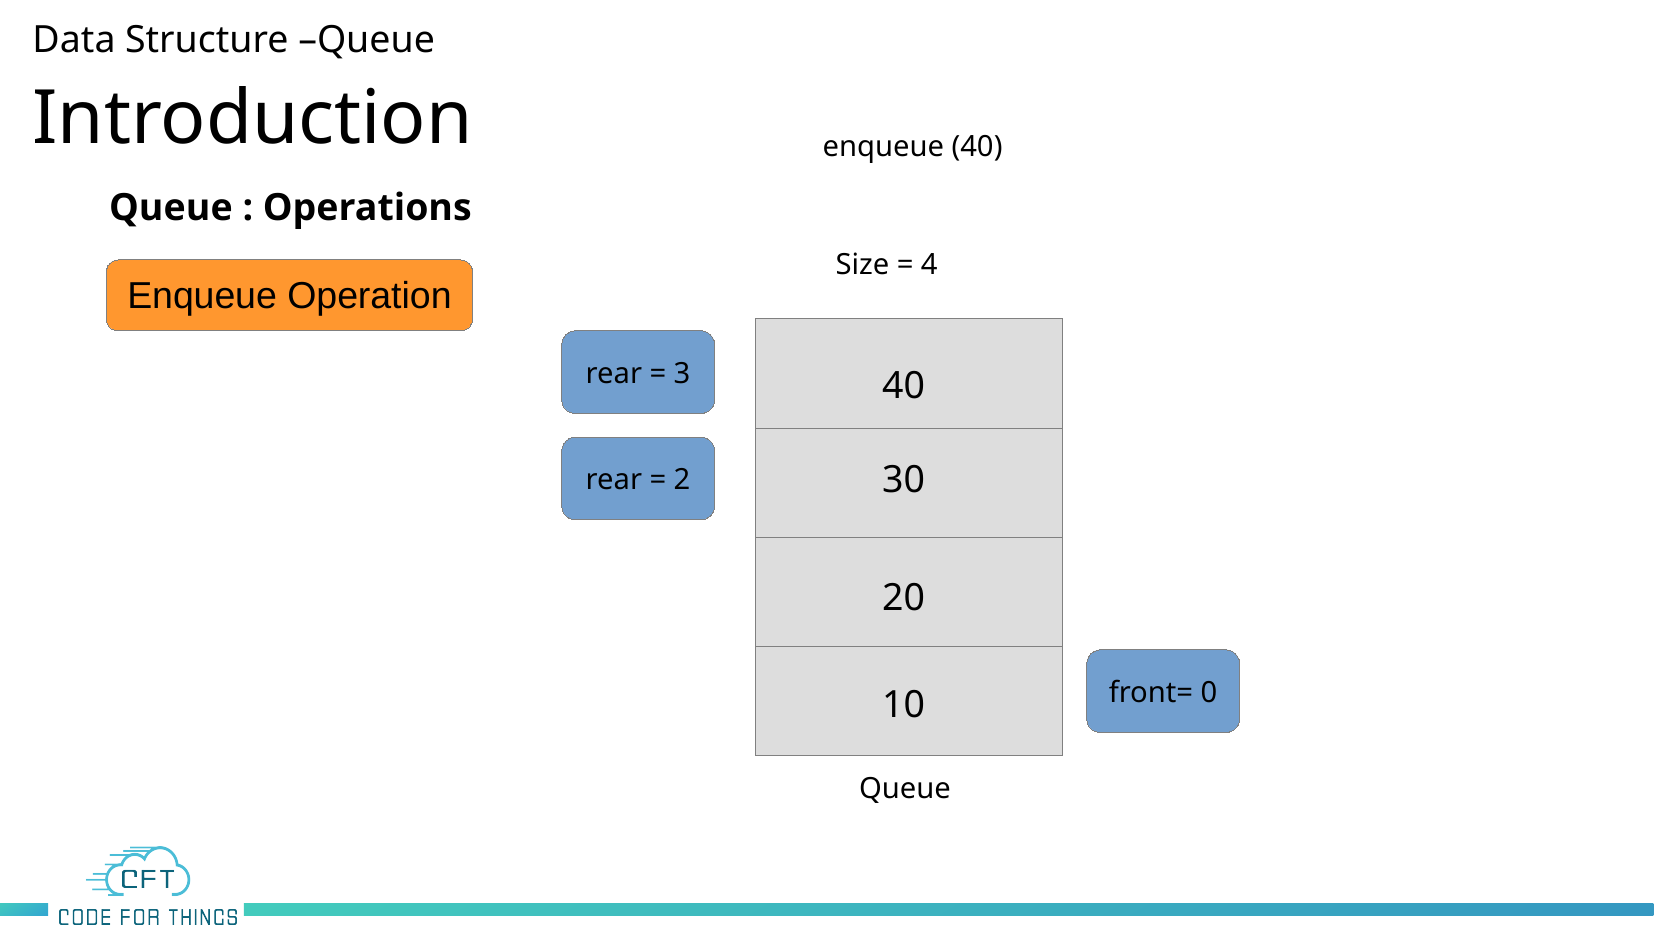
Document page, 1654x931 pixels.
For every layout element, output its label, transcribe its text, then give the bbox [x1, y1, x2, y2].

text_box Size = 4 [820, 236, 1009, 286]
text_box enqueue (40) [785, 118, 1041, 168]
text_box Queue [844, 759, 971, 810]
text_box 20 [826, 555, 981, 638]
text_box 30 [826, 437, 981, 520]
text_box rear = 3 [561, 330, 715, 414]
title Data Structure –Queue Introduction [32, 12, 1184, 166]
picture [59, 846, 237, 925]
text_box front= 0 [1086, 649, 1240, 733]
text_box rear = 2 [561, 437, 715, 520]
text_box Queue : Operations [23, 173, 615, 243]
text_box 40 [826, 342, 981, 426]
text_box [755, 318, 1063, 756]
text_box Enqueue Operation [106, 259, 473, 331]
text_box 10 [826, 661, 981, 745]
